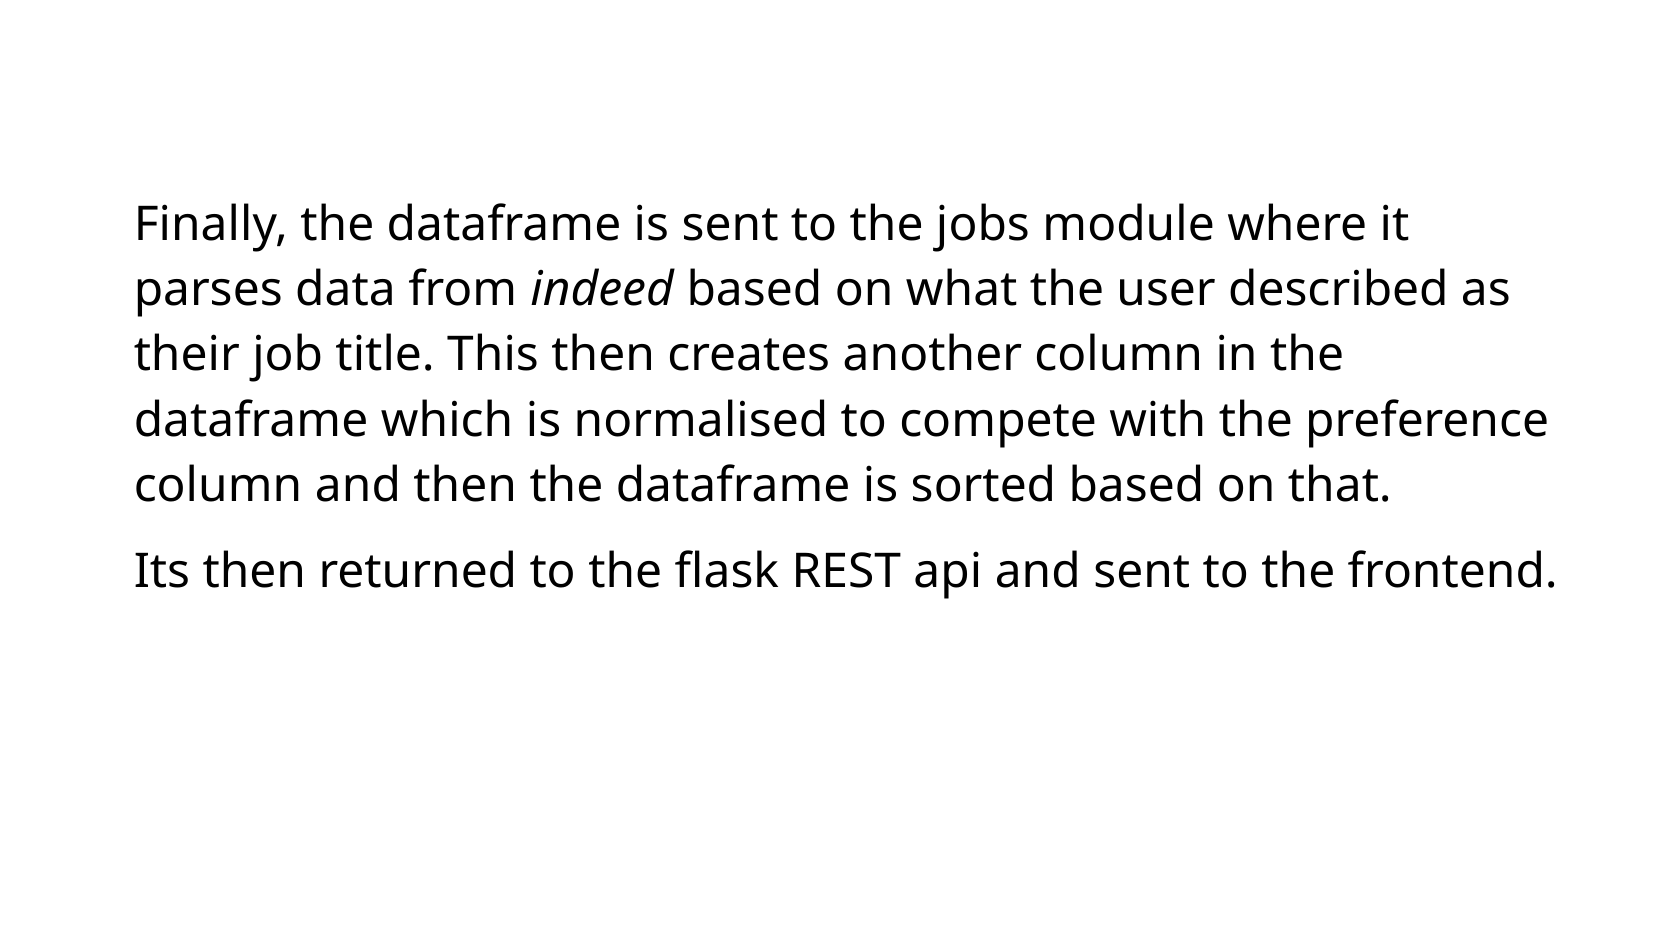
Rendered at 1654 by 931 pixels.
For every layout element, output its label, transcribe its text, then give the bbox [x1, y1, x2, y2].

list Finally, the dataframe is sent to the jobs module where it parses data from indeed based on what the user described as their job title. This then creates another column in the dataframe which is normalised to compete with the preference column and then the dataframe is sorted based on that. Its then returned to the flask REST api and sent to the frontend. [82, 188, 1571, 729]
